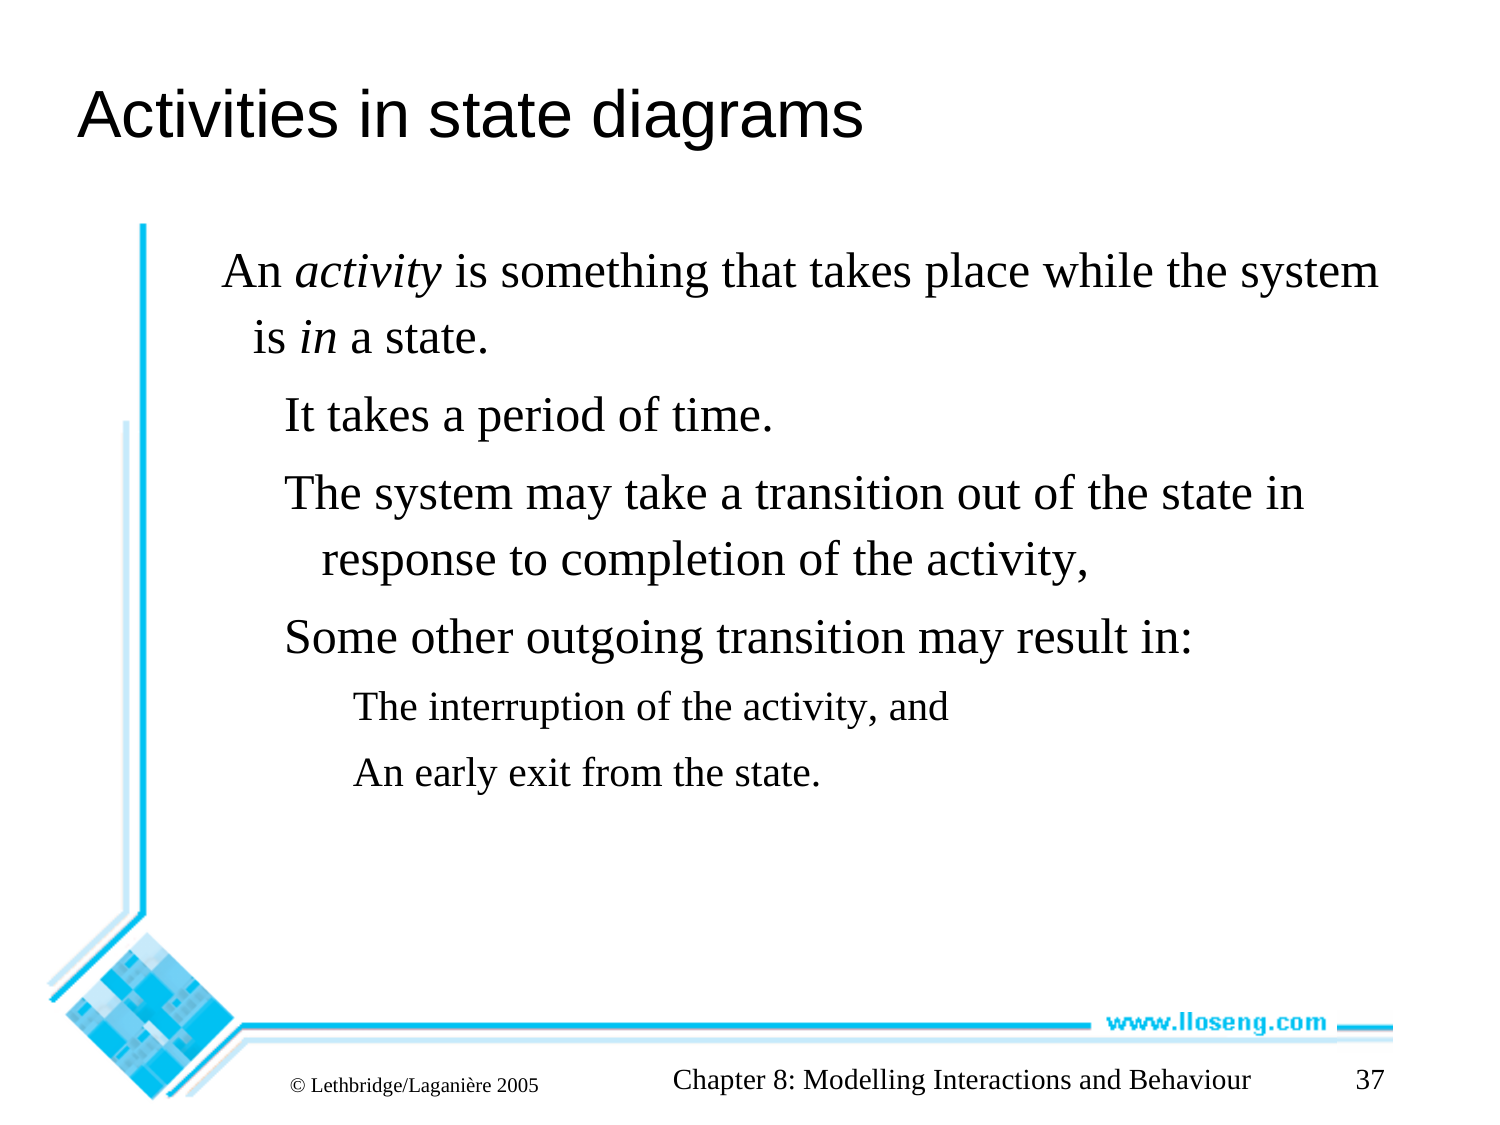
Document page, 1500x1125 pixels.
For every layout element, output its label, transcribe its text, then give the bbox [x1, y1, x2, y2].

text_box Chapter 8: Modelling Interactions and Behaviour [624, 1050, 1300, 1125]
list An activity is something that takes place while the system is in a state. It takes a period of time. The system may take a transition out of the state in response to completion of the activity, Some other outgoing transition may result in: The interruption of the activity, and An early exit from the state. [174, 224, 1413, 1013]
title Activities in state diagrams [62, 37, 1413, 188]
text_box <number> [1325, 1050, 1401, 1125]
text_box © Lethbridge/Laganière 2005 [275, 1062, 601, 1125]
picture [35, 212, 1393, 1102]
